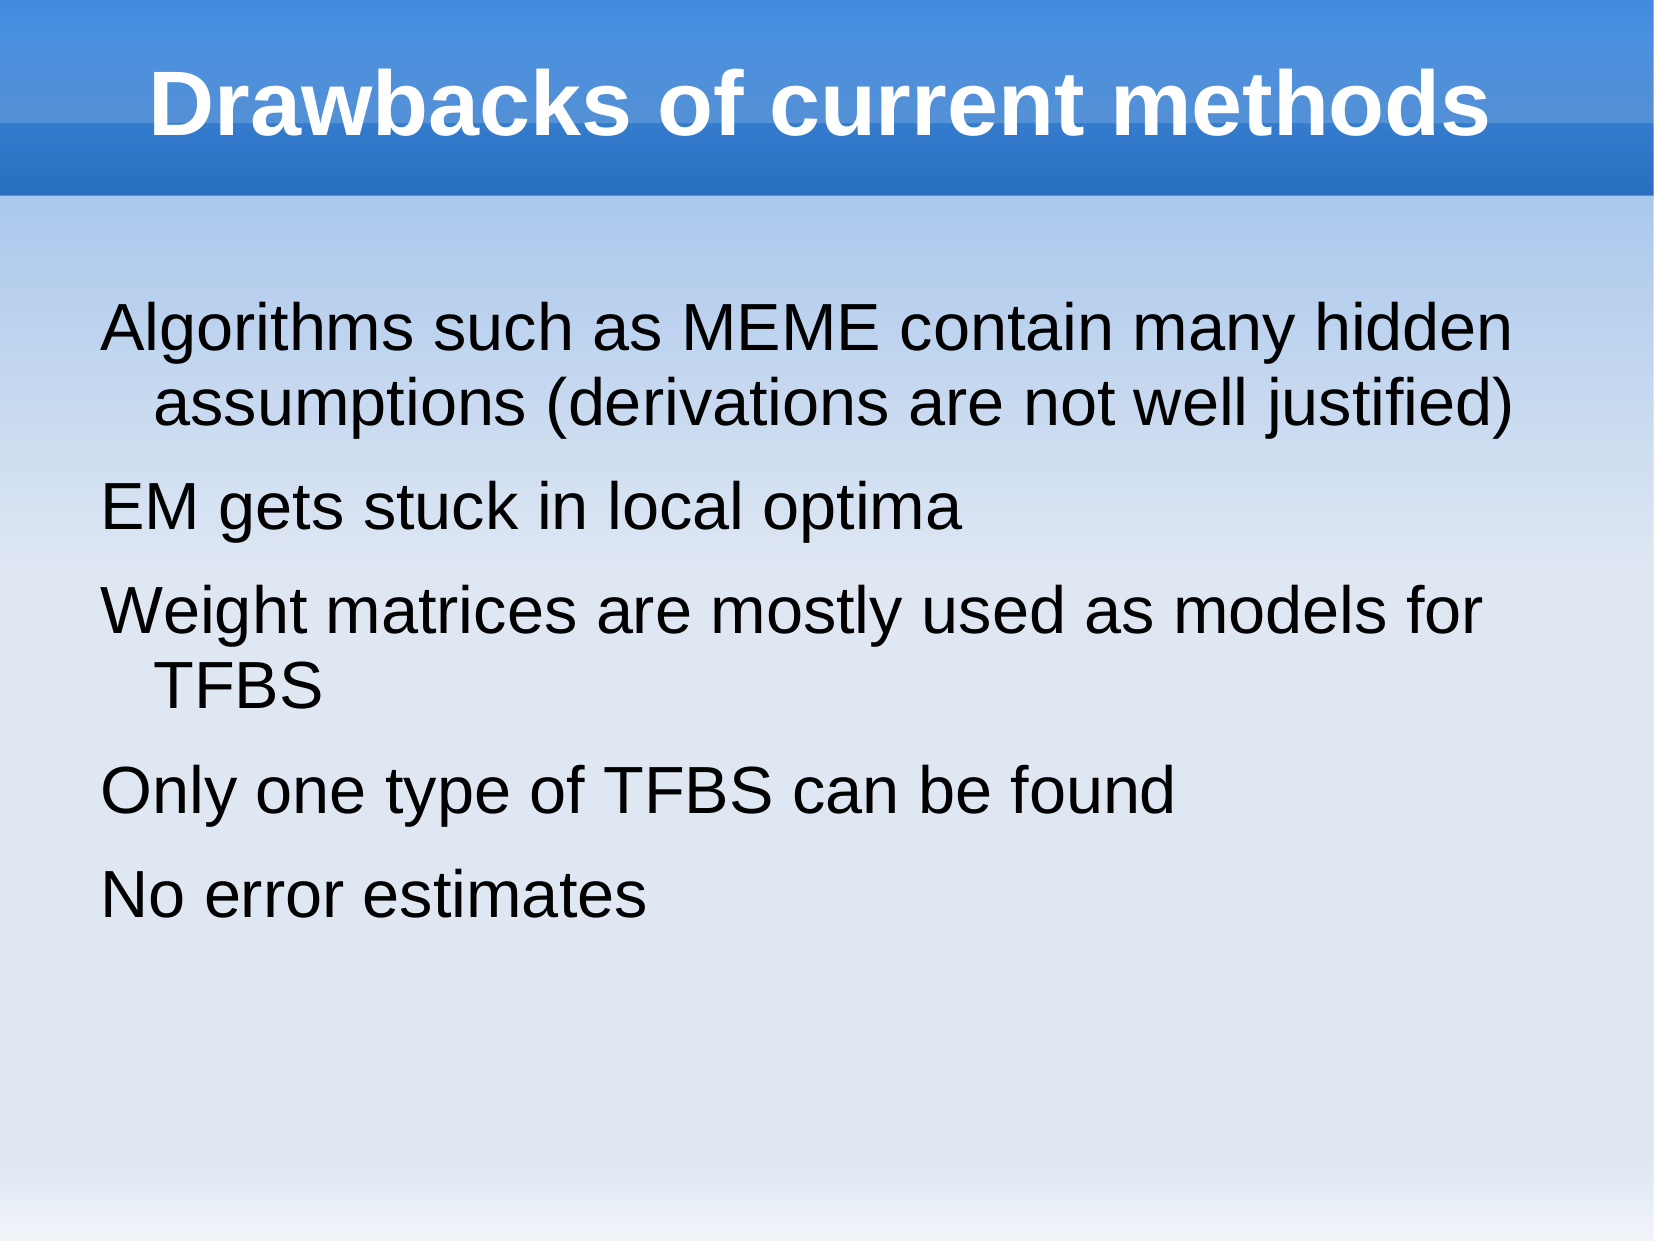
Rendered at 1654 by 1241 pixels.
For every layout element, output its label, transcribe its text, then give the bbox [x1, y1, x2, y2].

picture [0, 0, 1654, 1241]
list Algorithms such as MEME contain many hidden assumptions (derivations are not well justified) EM gets stuck in local optima Weight matrices are mostly used as models for TFBS Only one type of TFBS can be found No error estimates [82, 290, 1571, 1094]
title Drawbacks of current methods [76, 7, 1565, 200]
